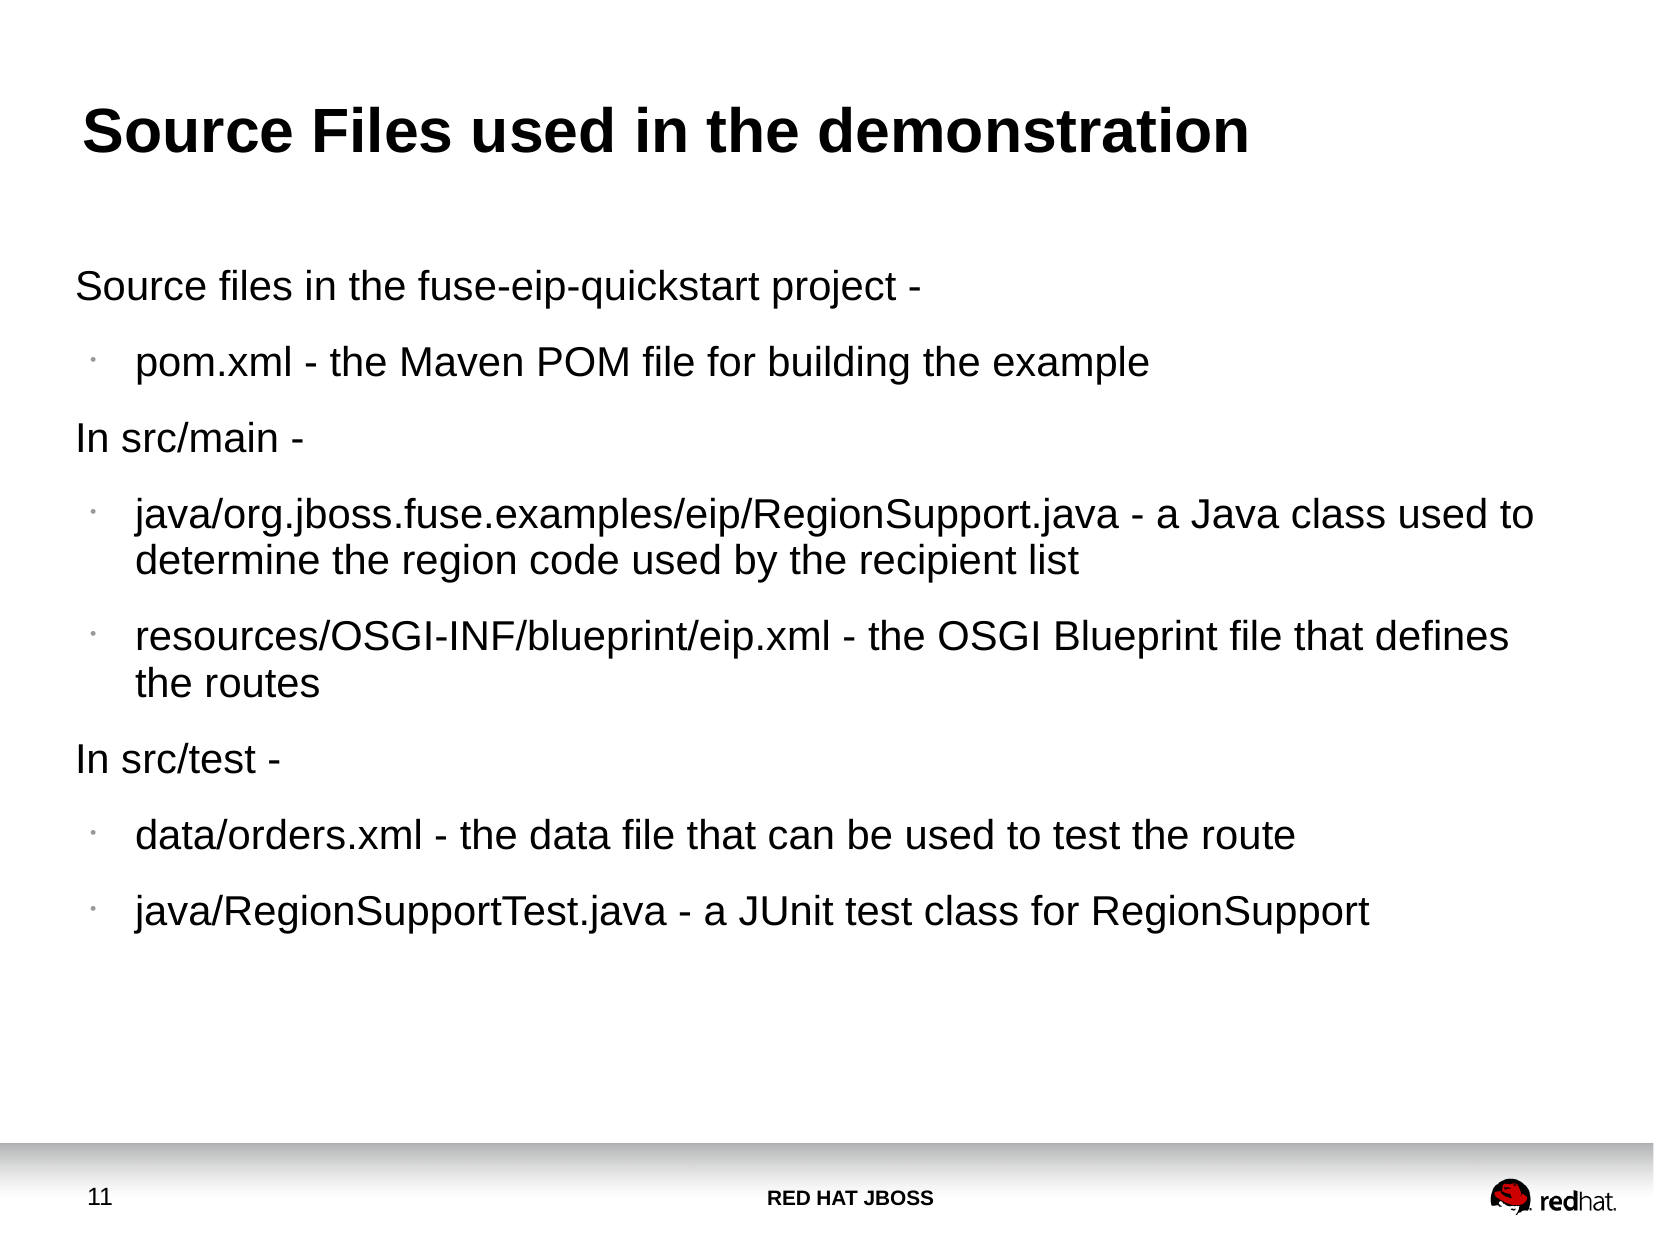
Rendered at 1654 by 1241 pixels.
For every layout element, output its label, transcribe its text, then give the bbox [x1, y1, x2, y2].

title Source Files used in the demonstration [82, 37, 1571, 226]
picture [0, 1143, 1654, 1241]
list Source files in the fuse-eip-quickstart project - pom.xml - the Maven POM file for building the example In src/main - java/org.jboss.fuse.examples/eip/RegionSupport.java - a Java class used to determine the region code used by the recipient list resources/OSGI-INF/blueprint/eip.xml - the OSGI Blueprint file that defines the routes In src/test - data/orders.xml - the data file that can be used to test the route java/RegionSupportTest.java - a JUnit test class for RegionSupport [75, 262, 1564, 1056]
